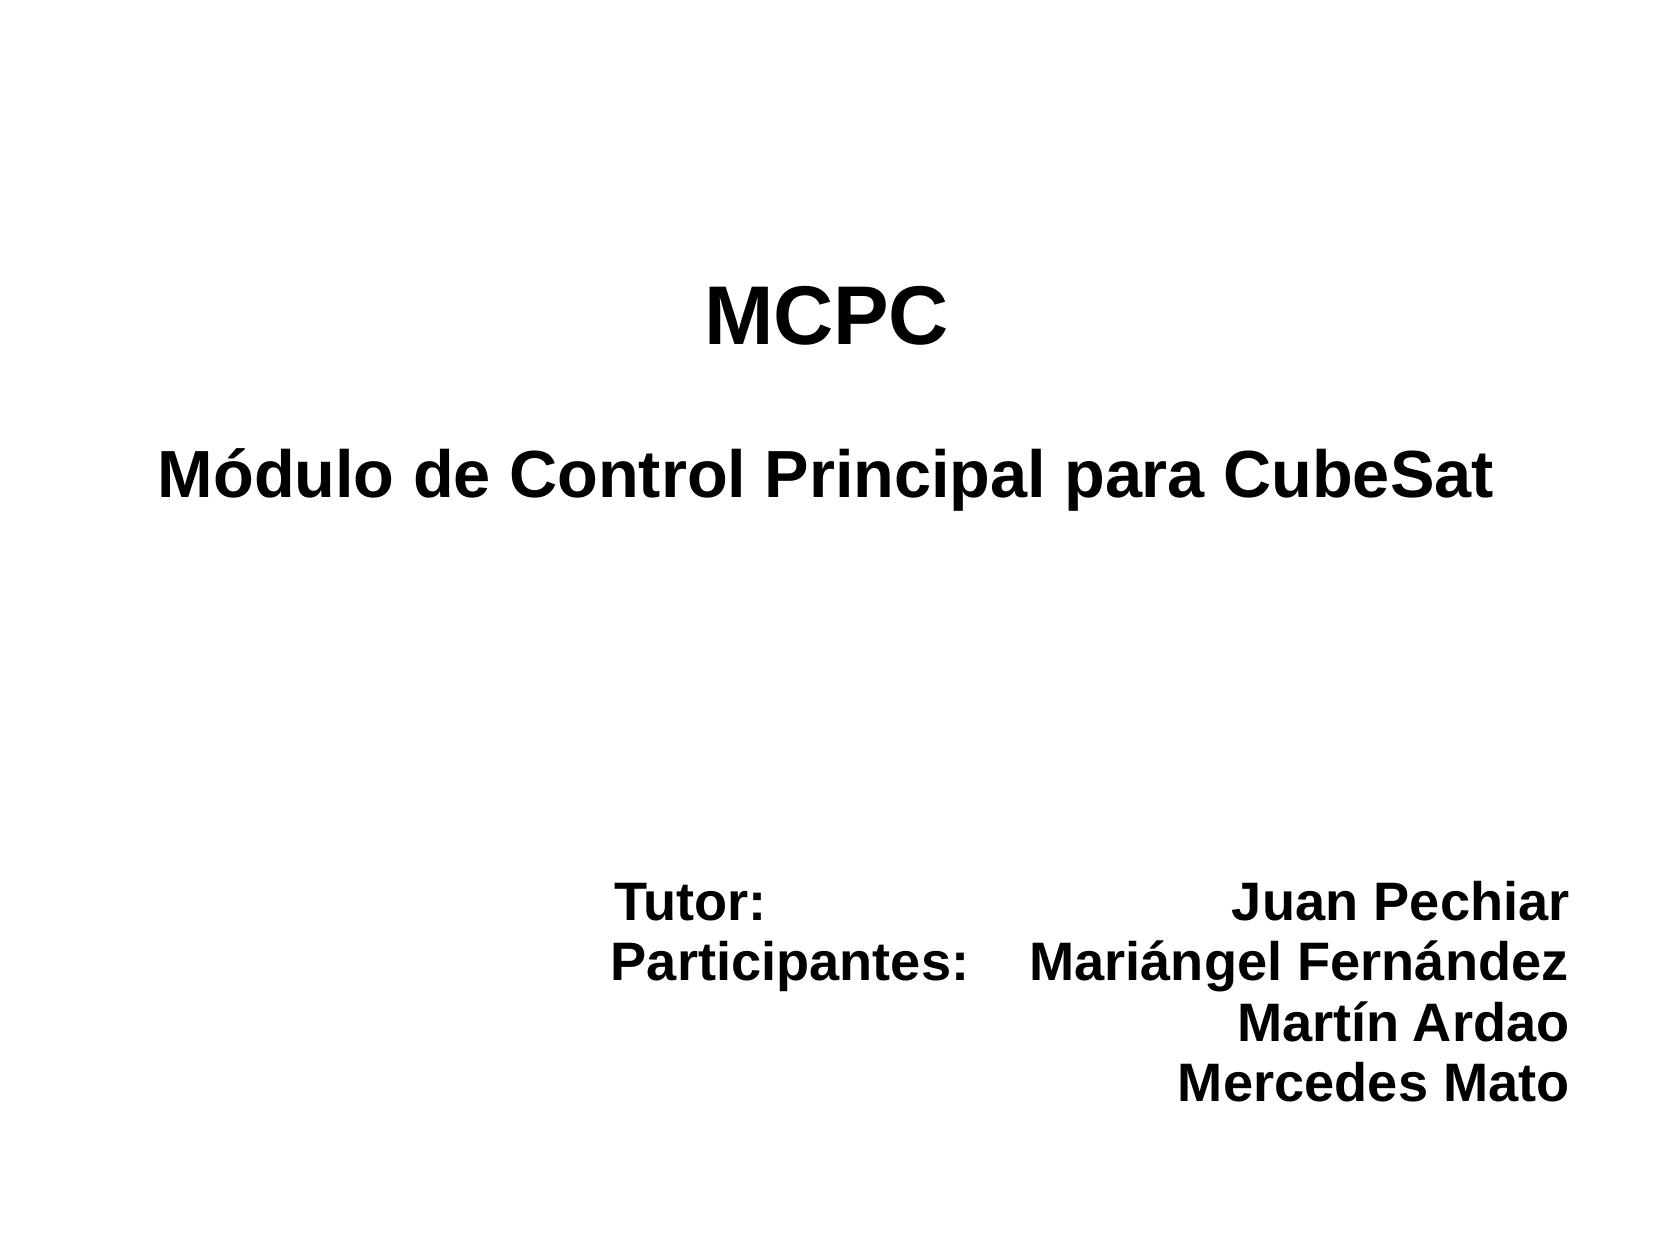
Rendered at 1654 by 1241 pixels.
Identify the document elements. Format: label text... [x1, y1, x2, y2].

subtitle MCPC Módulo de Control Principal para CubeSat Tutor: Juan Pechiar Participantes: Mariángel Fernández Martín Ardao Mercedes Mato [82, 41, 1571, 1118]
